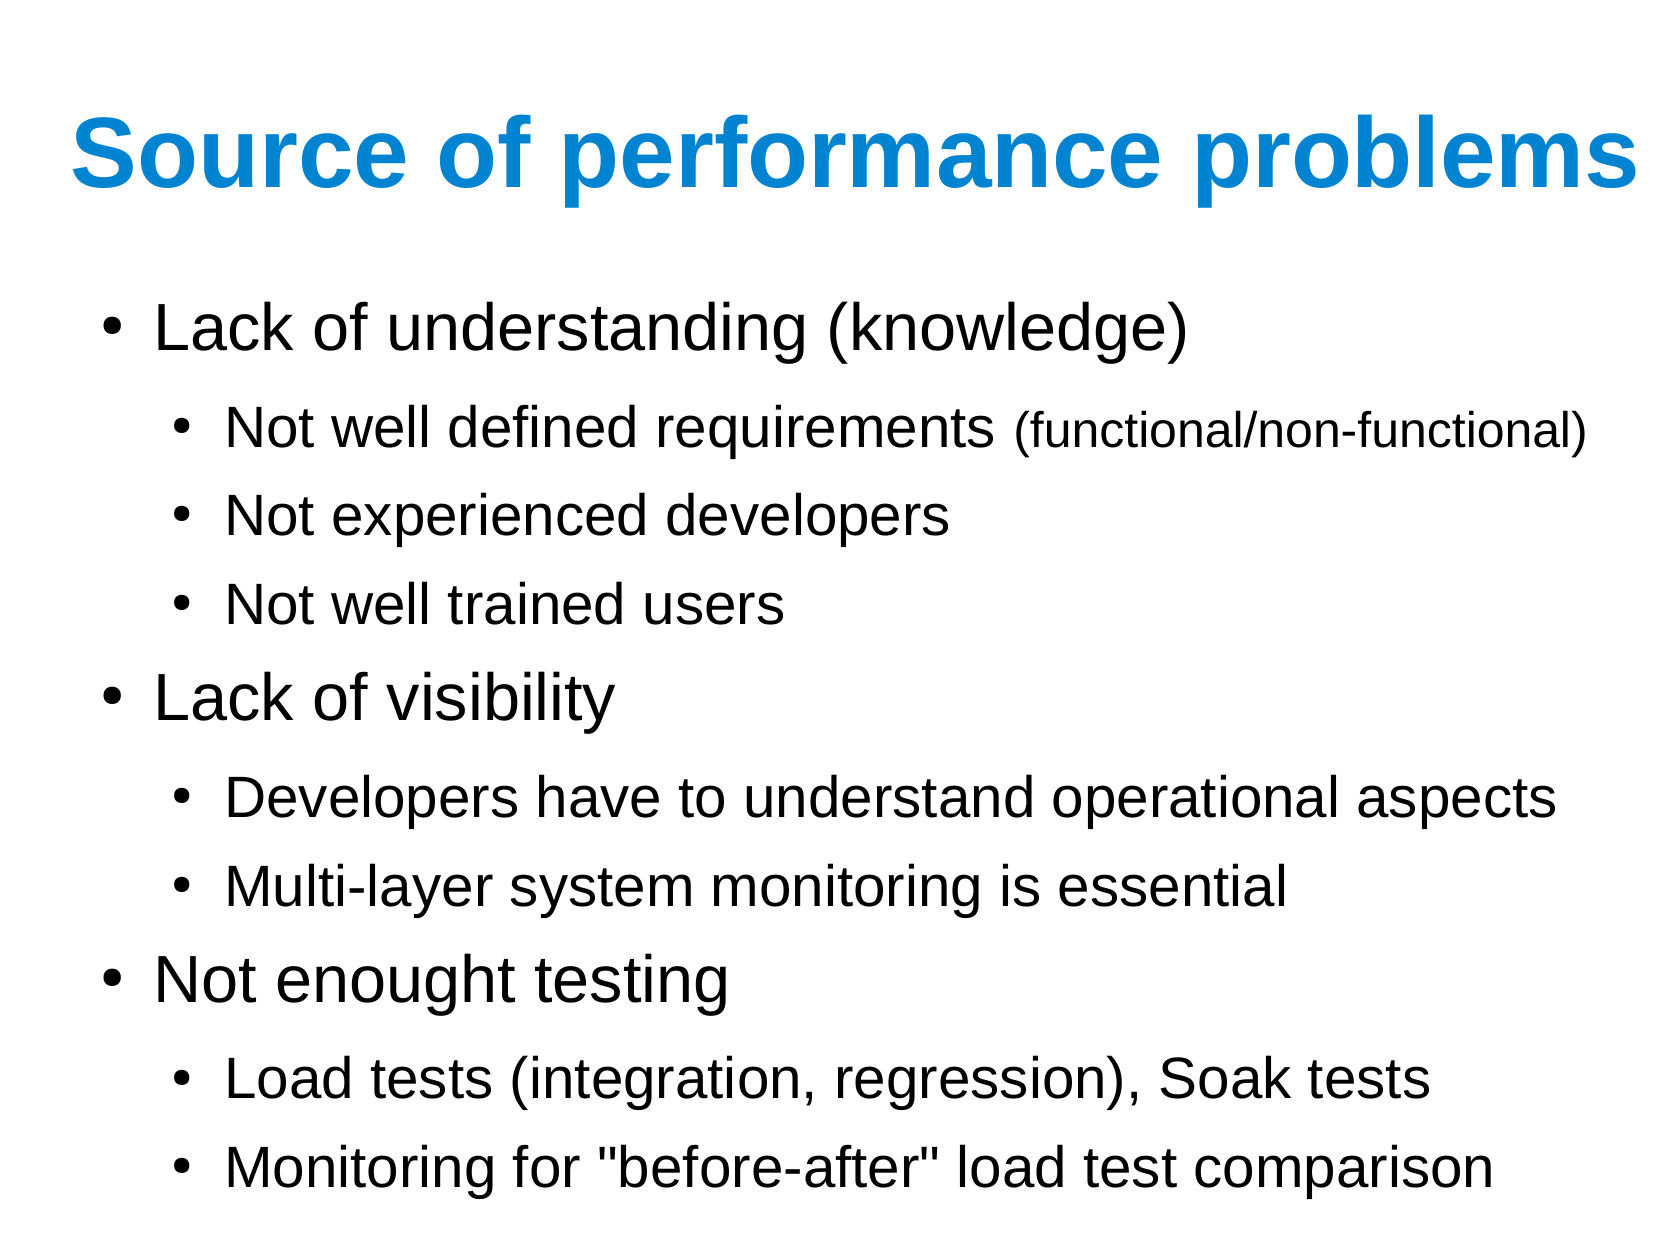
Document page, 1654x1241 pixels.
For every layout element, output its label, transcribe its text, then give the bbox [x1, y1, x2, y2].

list Lack of understanding (knowledge) Not well defined requirements (functional/non-functional) Not experienced developers Not well trained users Lack of visibility Developers have to understand operational aspects Multi-layer system monitoring is essential Not enought testing Load tests (integration, regression), Soak tests Monitoring for "before-after" load test comparison [82, 290, 1595, 1199]
title Source of performance problems [59, 49, 1654, 257]
